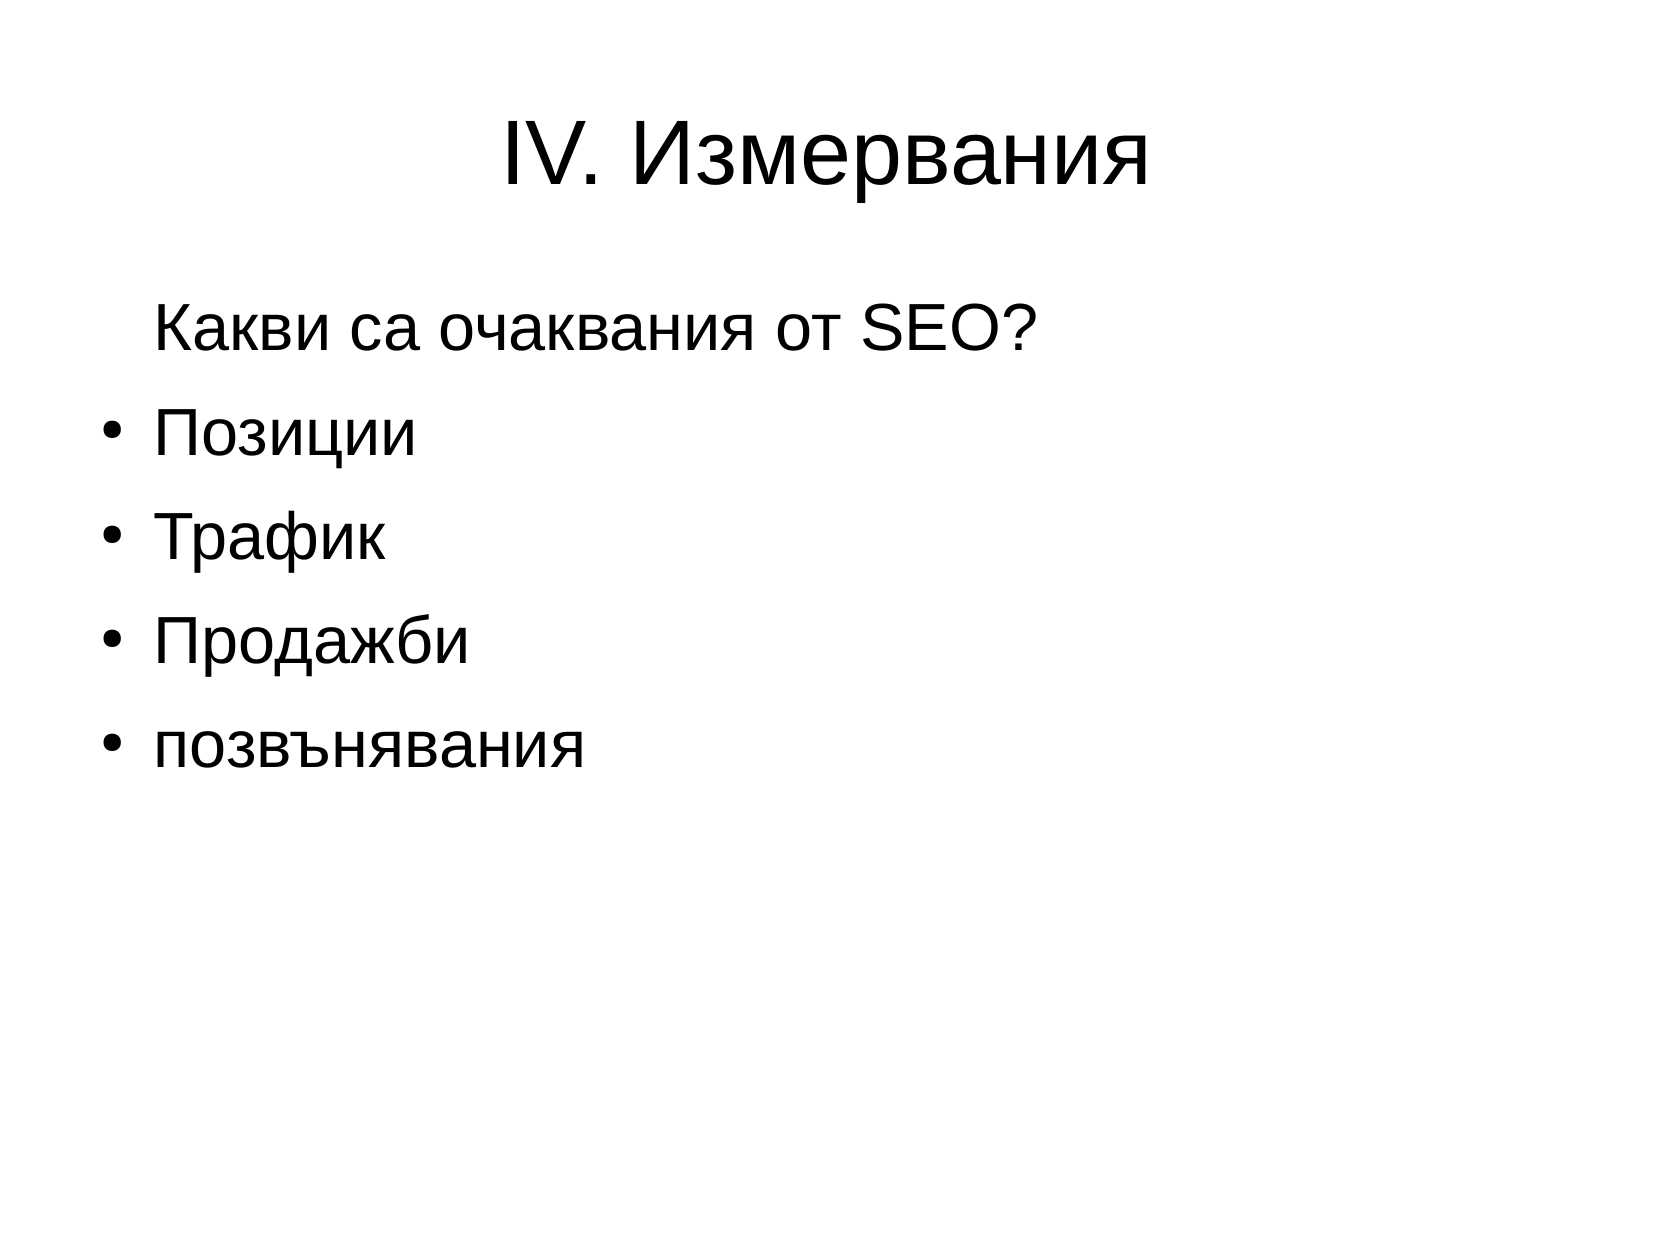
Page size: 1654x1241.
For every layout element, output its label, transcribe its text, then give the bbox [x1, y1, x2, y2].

title IV. Измервания [82, 49, 1571, 257]
list Какви са очаквания от SEO? Позиции Трафик Продажби позвънявания [82, 290, 1571, 1109]
